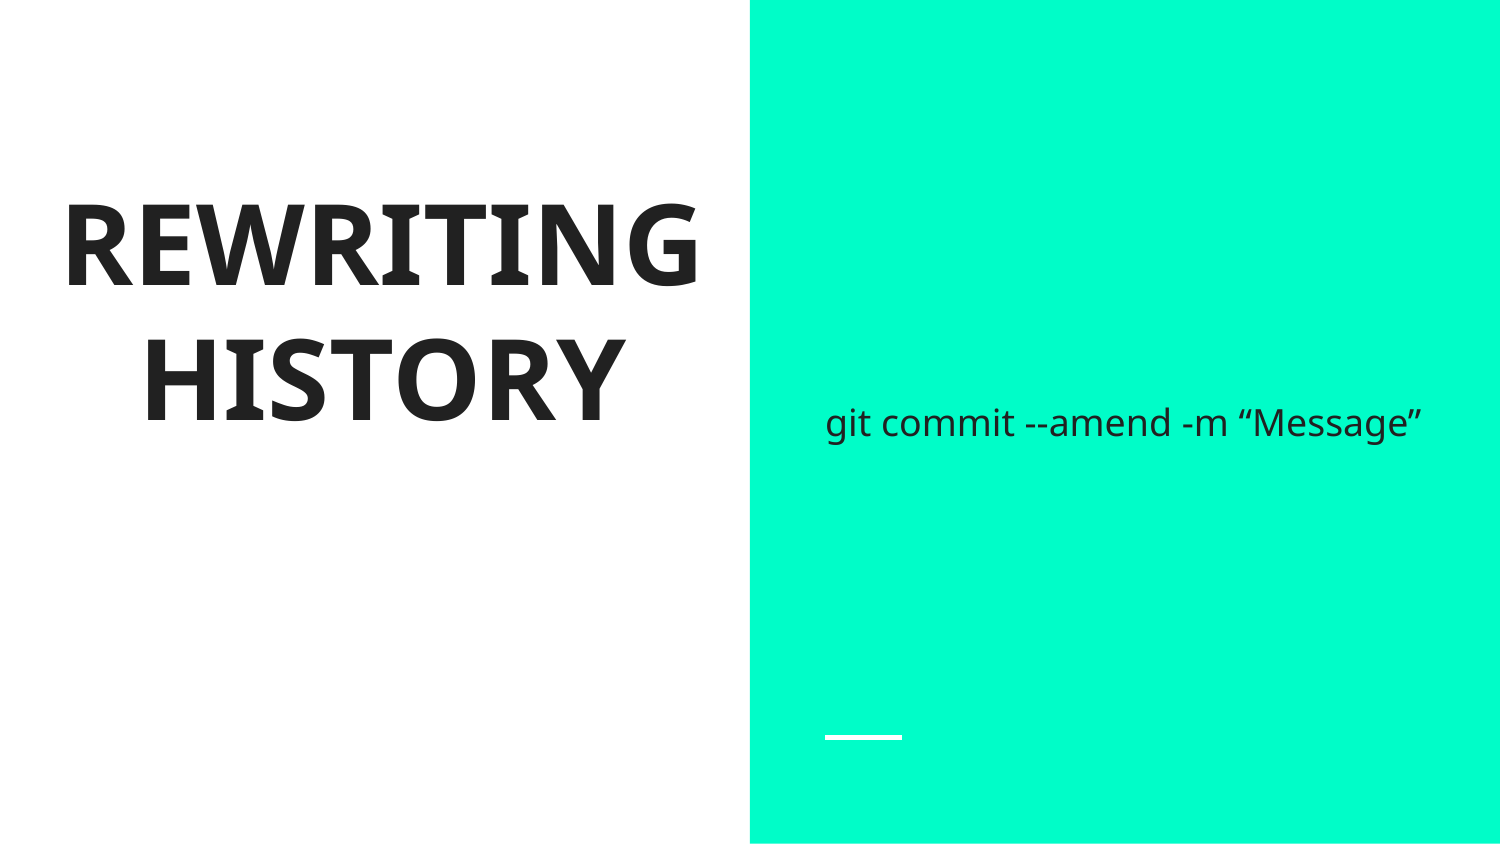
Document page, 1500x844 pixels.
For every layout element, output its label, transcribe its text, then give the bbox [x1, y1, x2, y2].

list git commit --amend -m “Message” [810, 118, 1440, 725]
title REWRITING HISTORY [0, 177, 766, 458]
